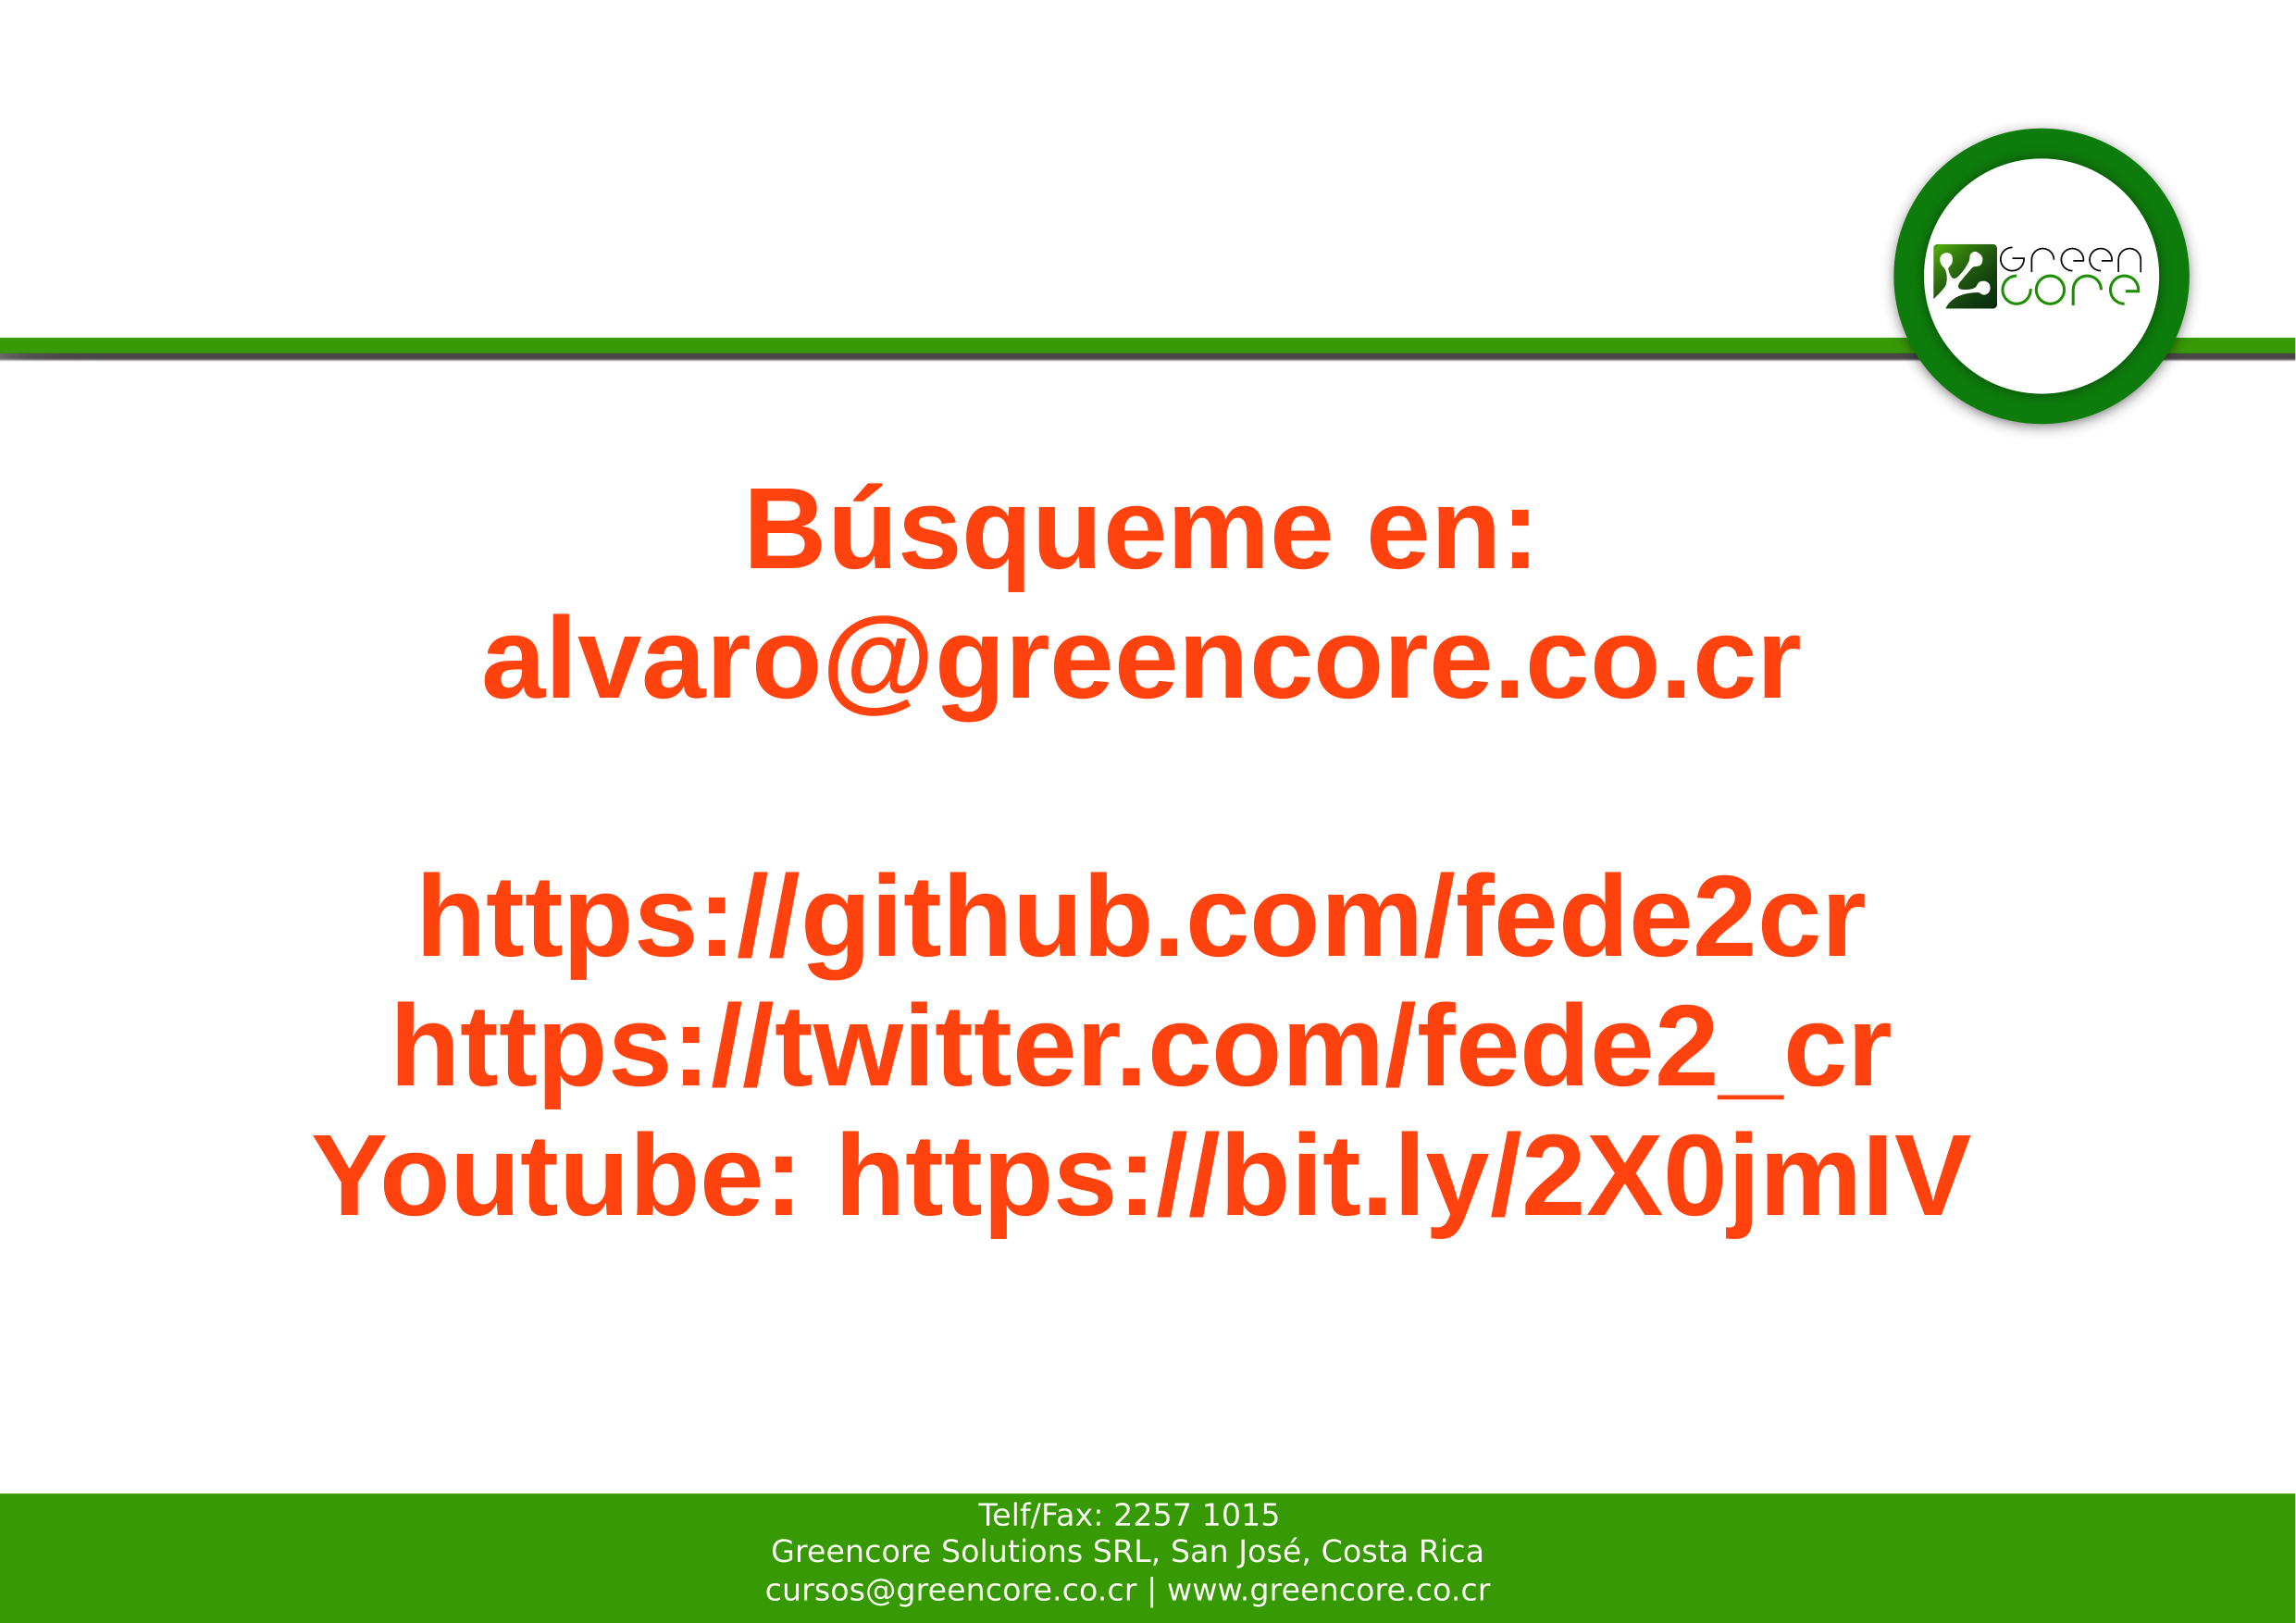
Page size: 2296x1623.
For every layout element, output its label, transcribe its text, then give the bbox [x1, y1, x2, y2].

picture [0, 0, 2296, 1623]
subtitle Búsqueme en: alvaro@greencore.co.cr https://github.com/fede2cr https://twitter.com/fede2_cr Youtube: https://bit.ly/2X0jmIV [109, 382, 2176, 1451]
